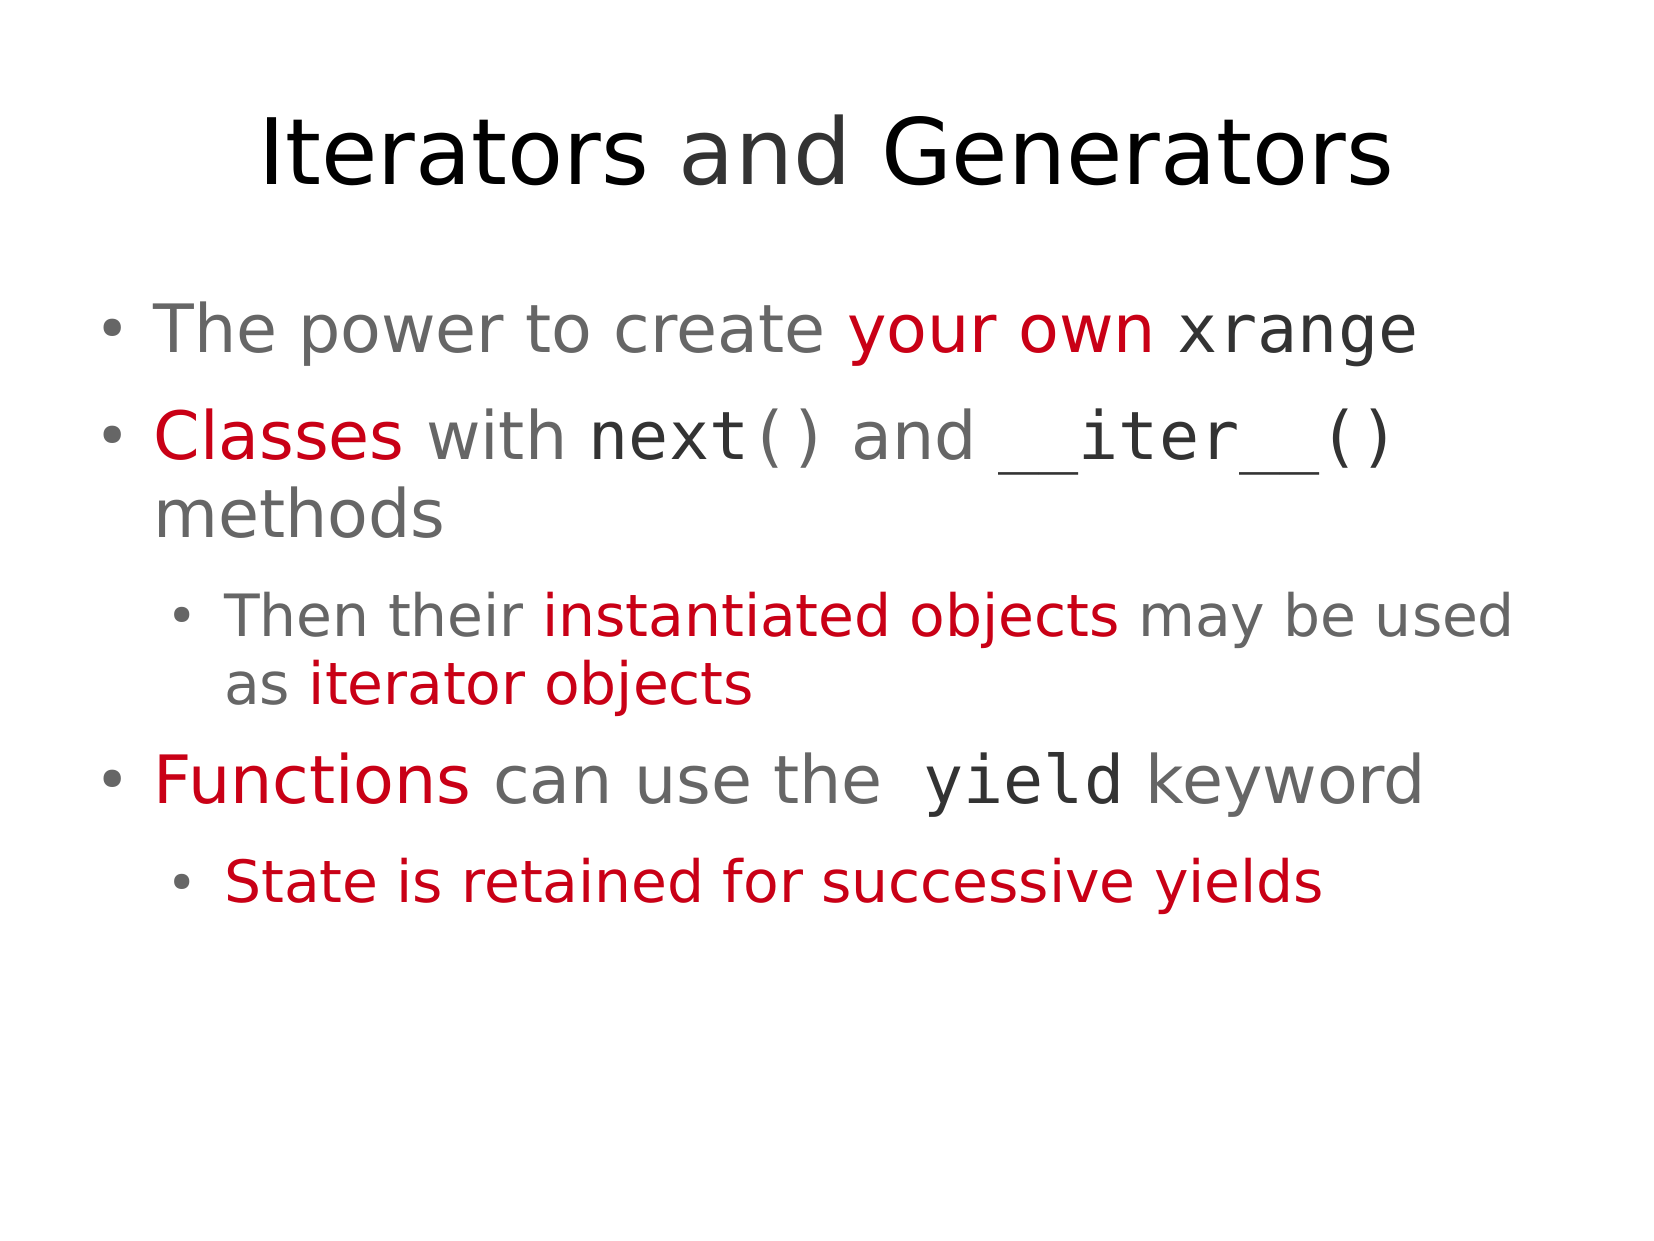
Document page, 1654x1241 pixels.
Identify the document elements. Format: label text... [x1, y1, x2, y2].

list The power to create your own xrange Classes with next() and __iter__() methods Then their instantiated objects may be used as iterator objects Functions can use the yield keyword State is retained for successive yields [82, 290, 1571, 1109]
title Iterators and Generators [82, 56, 1571, 250]
